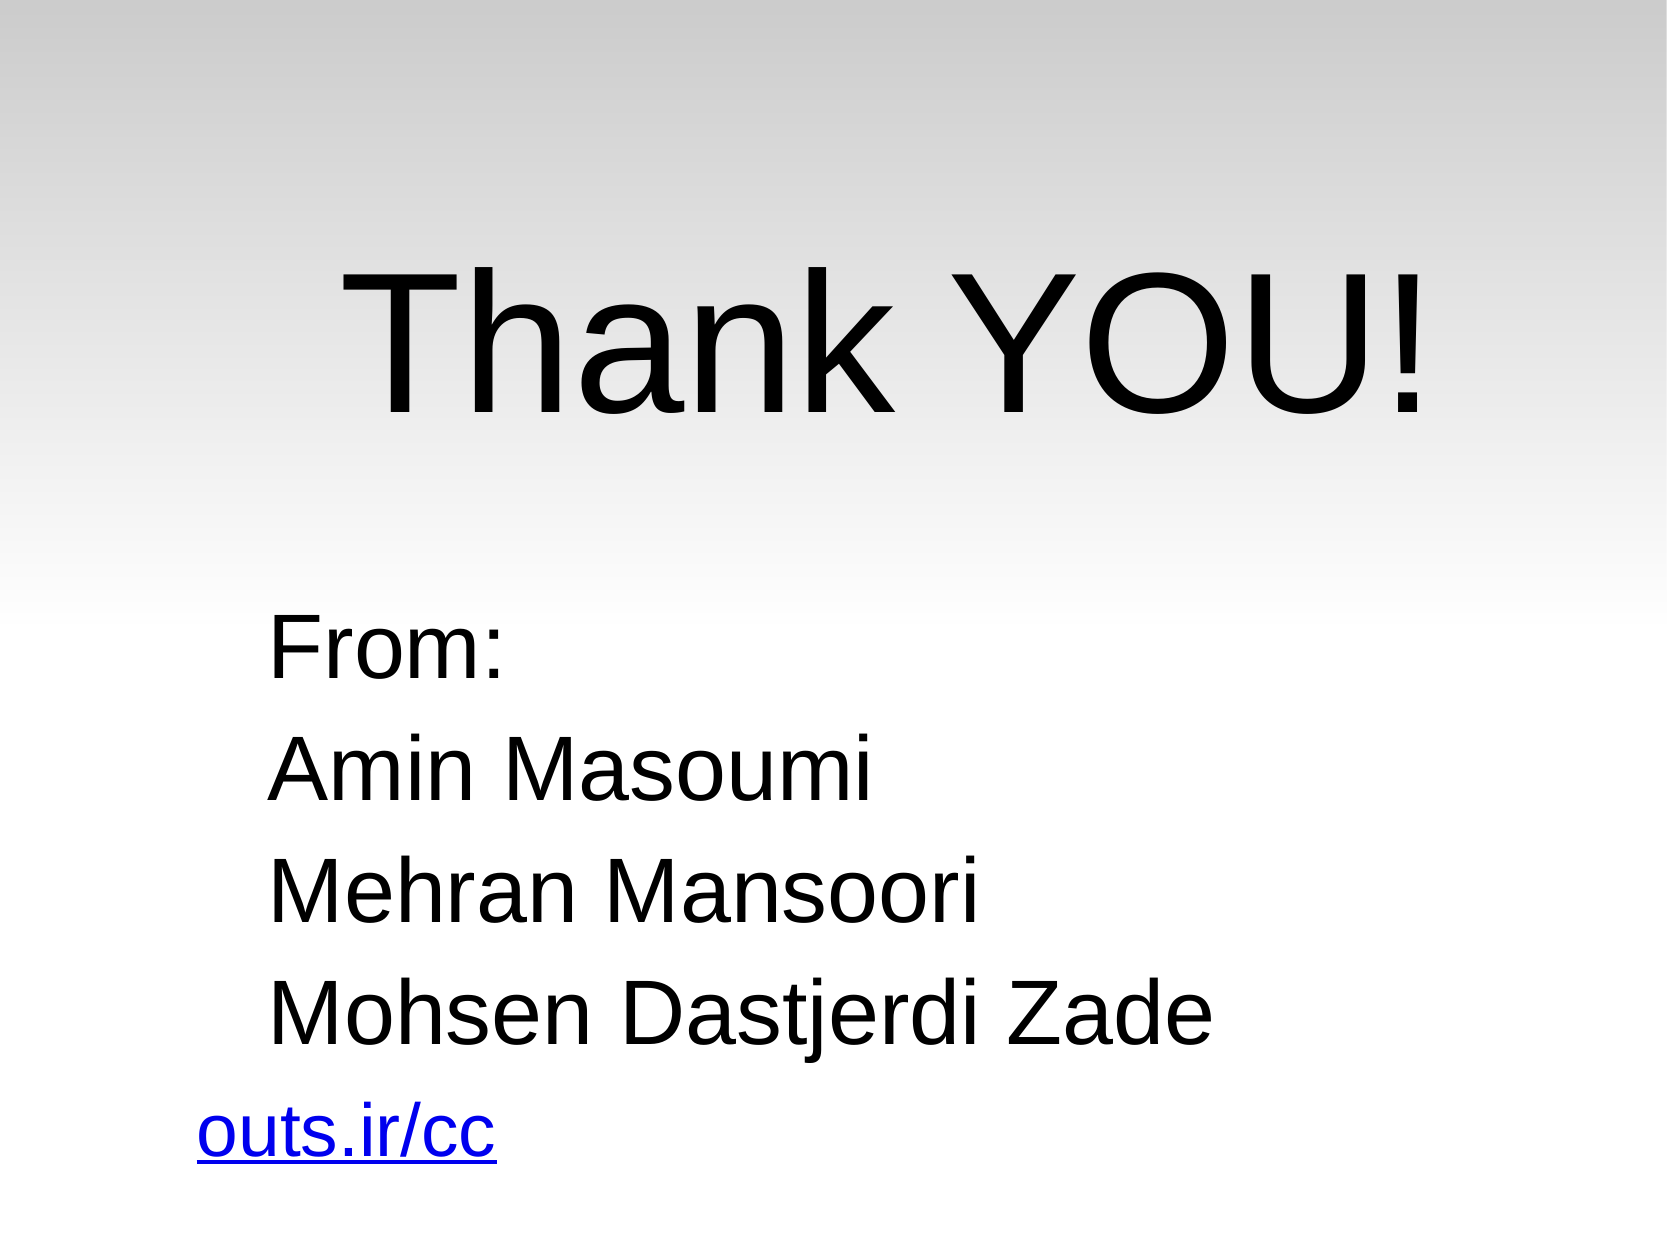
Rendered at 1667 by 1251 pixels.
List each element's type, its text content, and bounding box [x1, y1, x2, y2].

text_box Thank YOU! From: Amin Masoumi Mehran Mansoori Mohsen Dastjerdi Zade [261, 180, 1516, 841]
picture [0, 0, 1667, 1250]
text_box outs.ir/cc [105, 1065, 589, 1186]
